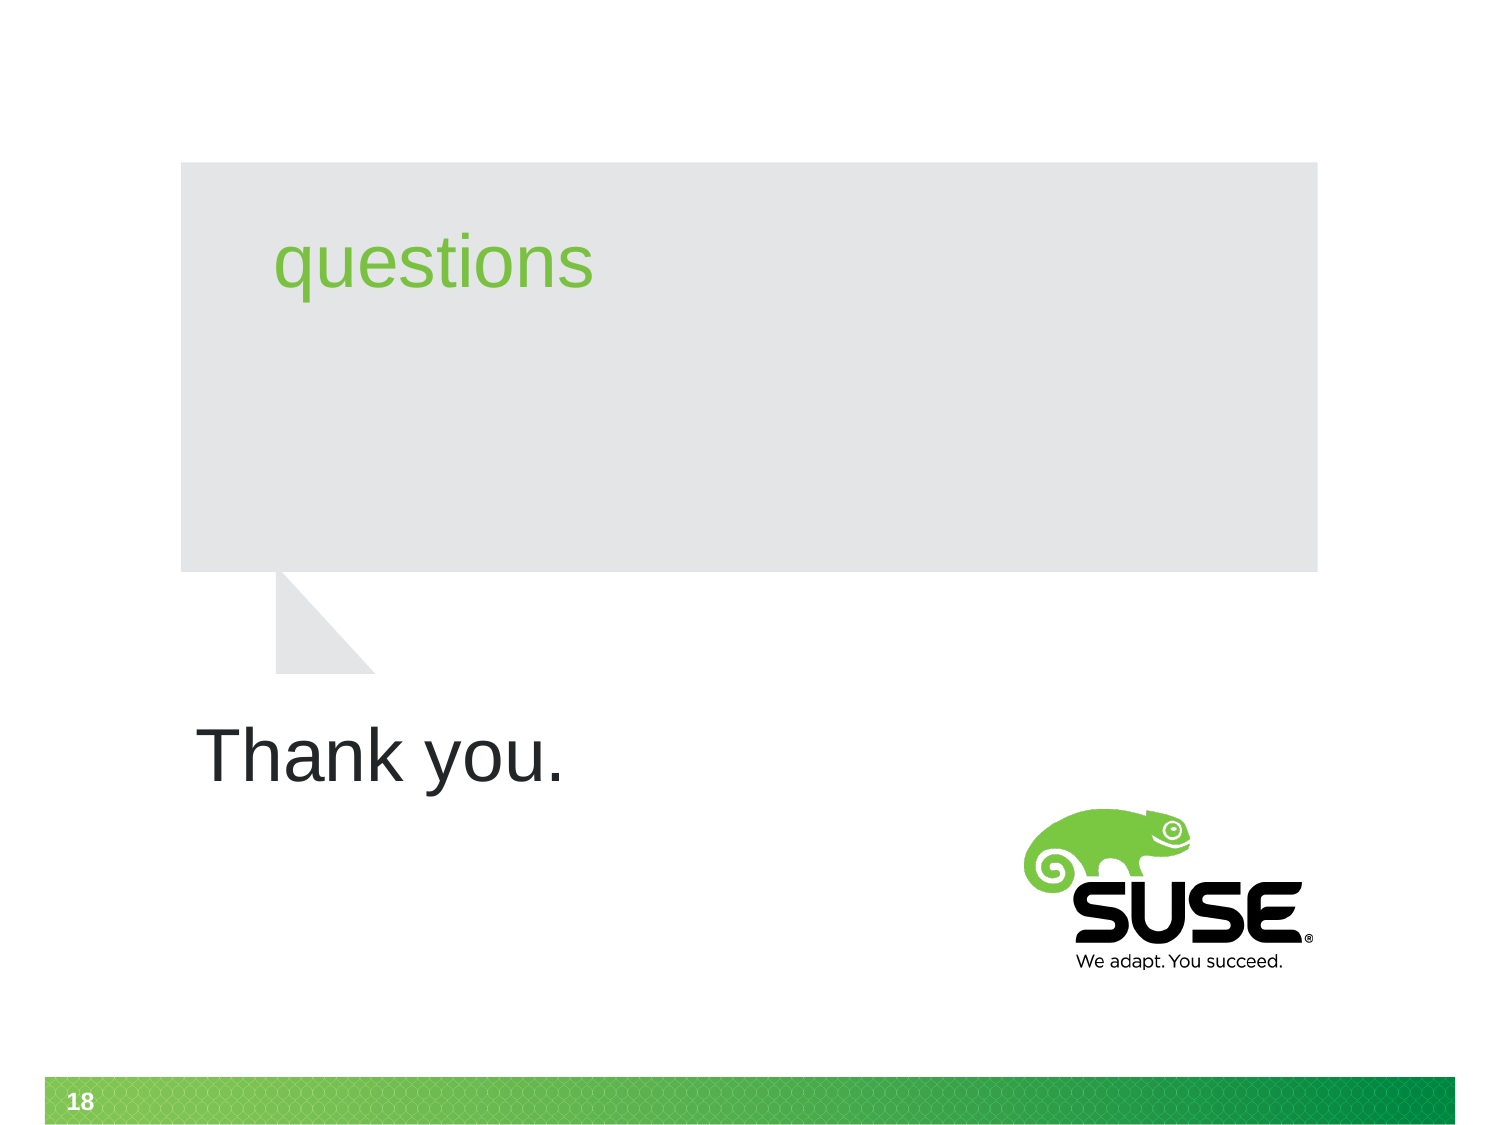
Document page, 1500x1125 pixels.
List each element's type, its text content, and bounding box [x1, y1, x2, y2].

picture [44, 1077, 1456, 1125]
text_box questions [259, 213, 1334, 313]
picture [1024, 809, 1313, 970]
